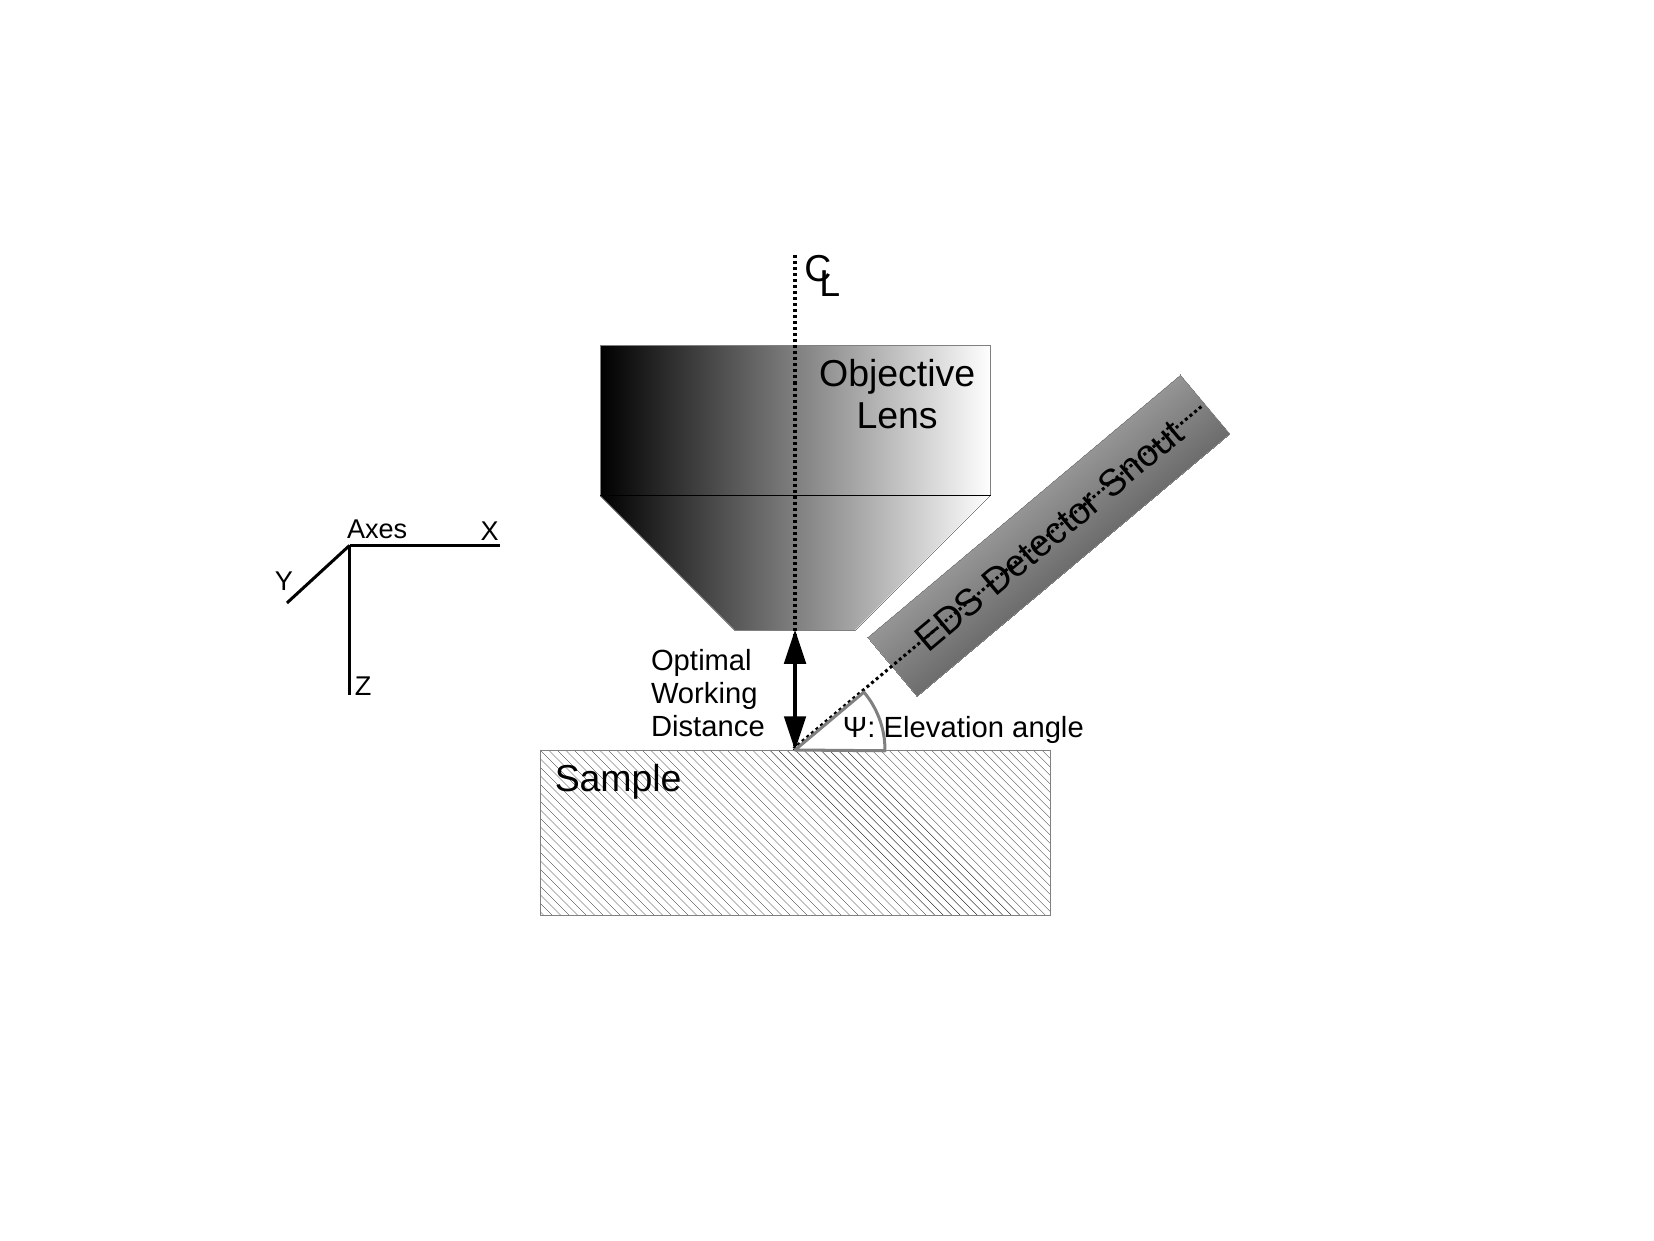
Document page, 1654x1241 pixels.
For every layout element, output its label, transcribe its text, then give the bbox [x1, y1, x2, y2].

text_box Optimal Working Distance [636, 636, 781, 751]
text_box Axes [332, 506, 422, 552]
text_box Ψ: Elevation angle [828, 703, 1099, 752]
text_box EDS Detector Snout [867, 374, 1230, 697]
text_box Objective Lens [600, 496, 990, 631]
text_box Sample [540, 750, 1051, 916]
text_box Objective Lens [600, 345, 991, 495]
text_box C [789, 240, 847, 297]
text_box Y [260, 558, 308, 603]
text_box Z [340, 663, 387, 708]
text_box X [465, 508, 514, 554]
text_box L [804, 255, 856, 312]
